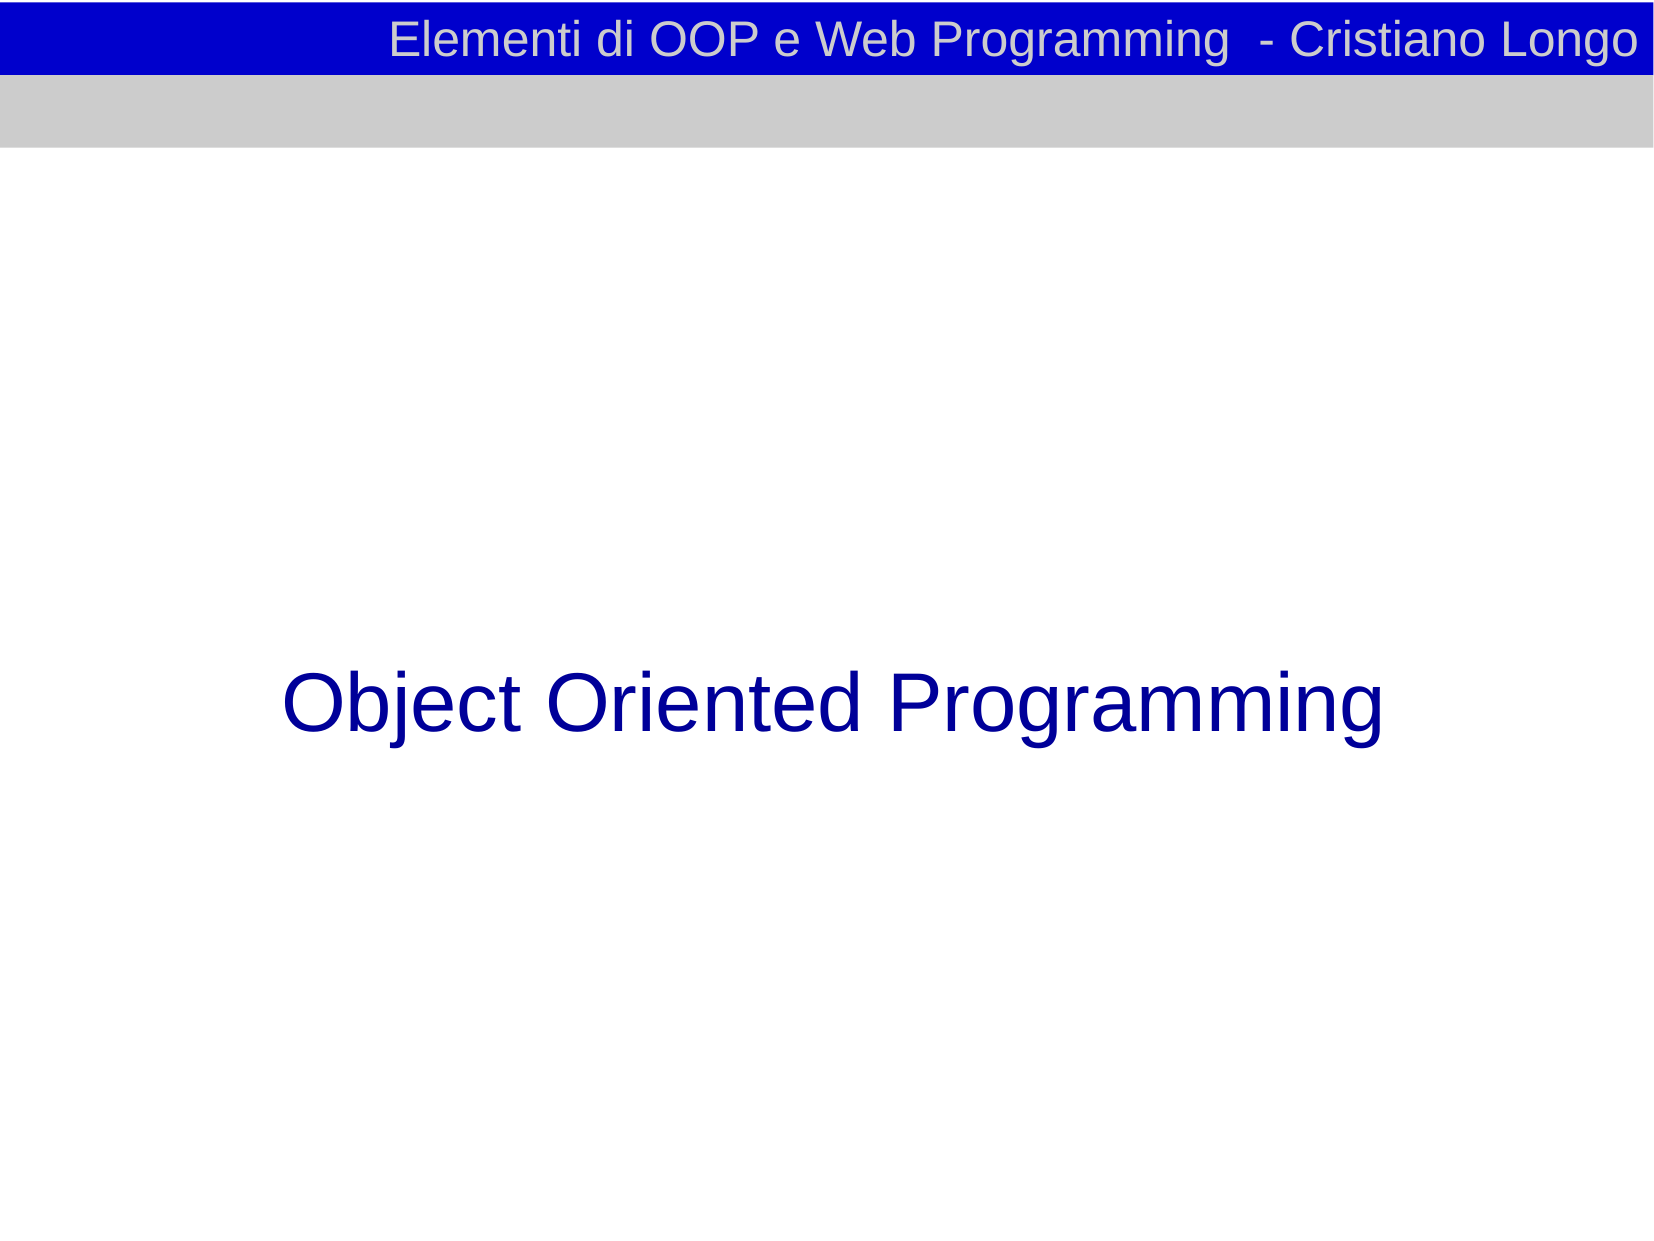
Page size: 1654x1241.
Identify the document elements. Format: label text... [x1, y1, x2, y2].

title Elementi di OOP e Web Programming - Cristiano Longo [0, 2, 1654, 75]
title [0, 75, 1654, 148]
subtitle Object Oriented Programming [90, 342, 1579, 1062]
